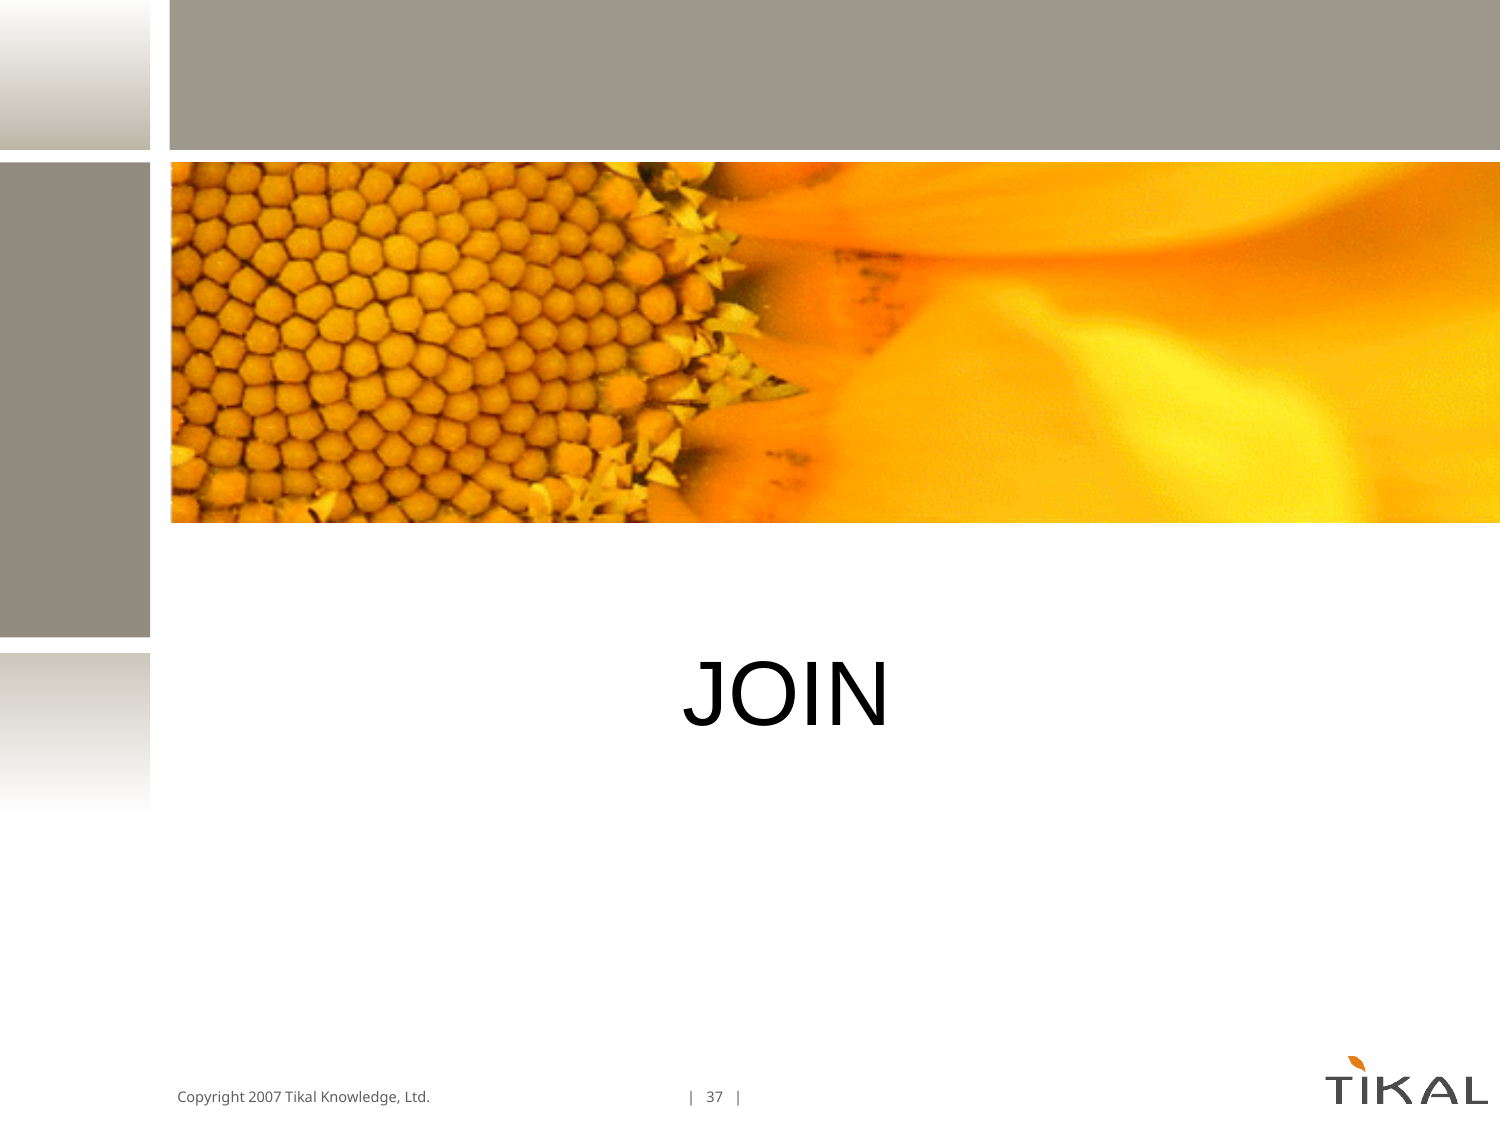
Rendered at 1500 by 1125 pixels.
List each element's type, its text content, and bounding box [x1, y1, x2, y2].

title JOIN [187, 591, 1388, 797]
picture [170, 162, 1500, 523]
picture [1312, 1034, 1500, 1125]
